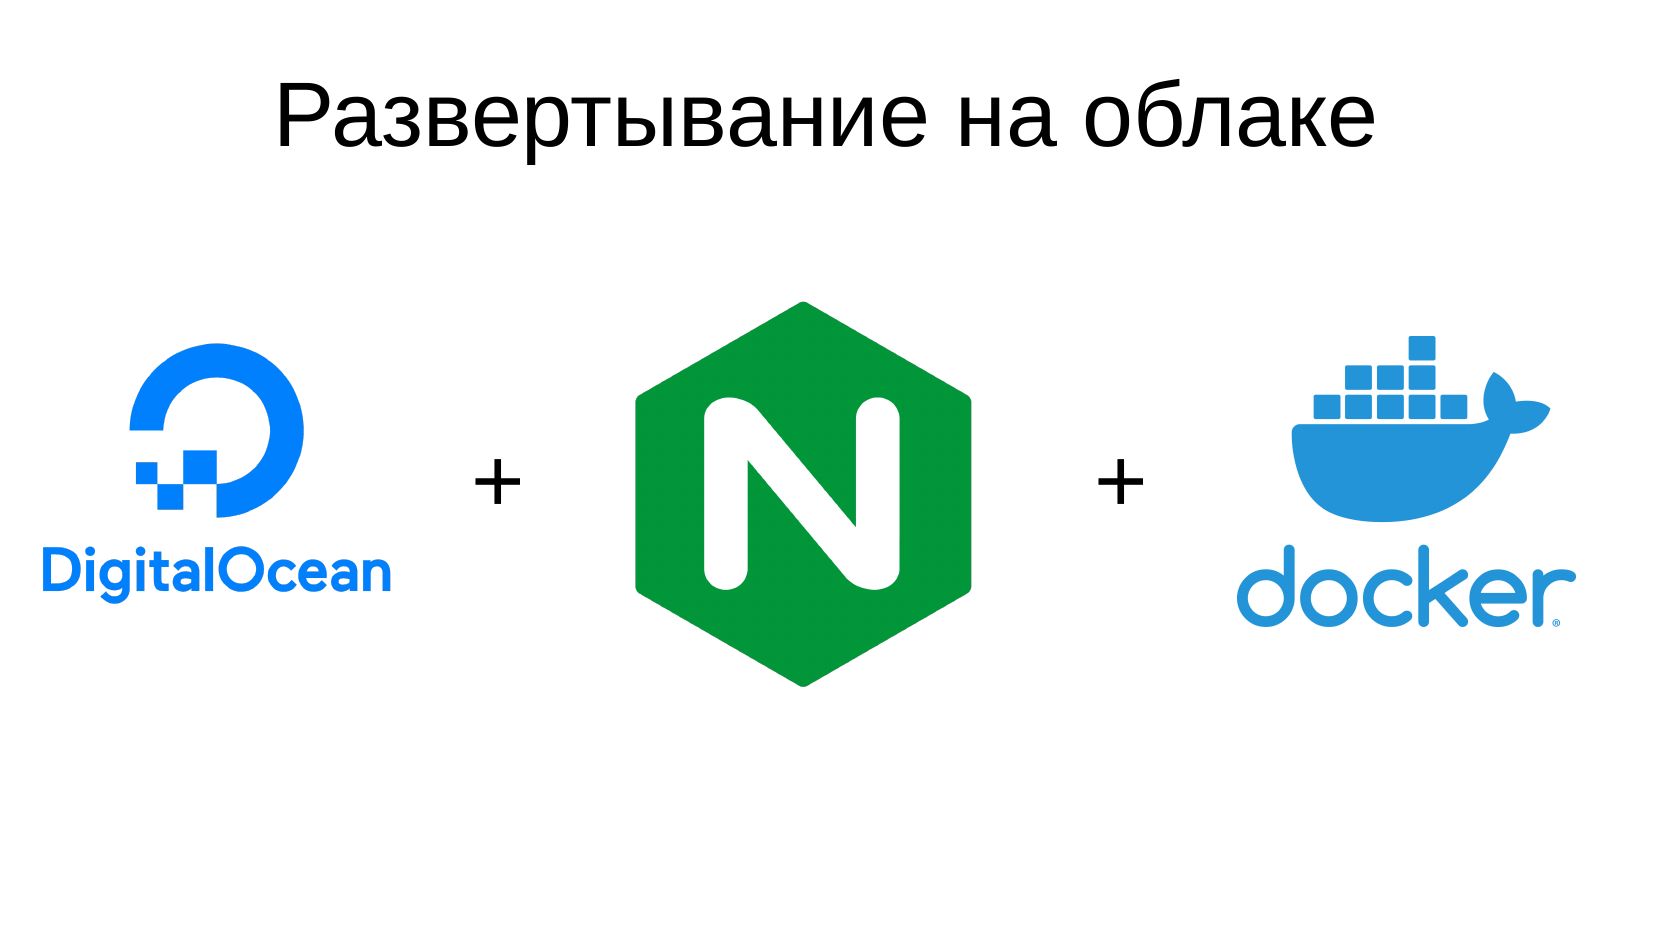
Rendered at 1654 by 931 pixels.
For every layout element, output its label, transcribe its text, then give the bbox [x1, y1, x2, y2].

picture [585, 276, 1021, 712]
picture [42, 299, 391, 648]
picture [1237, 336, 1576, 627]
text_box + [1080, 422, 1164, 541]
title Развертывание на облаке [82, 37, 1571, 193]
text_box + [456, 422, 541, 541]
